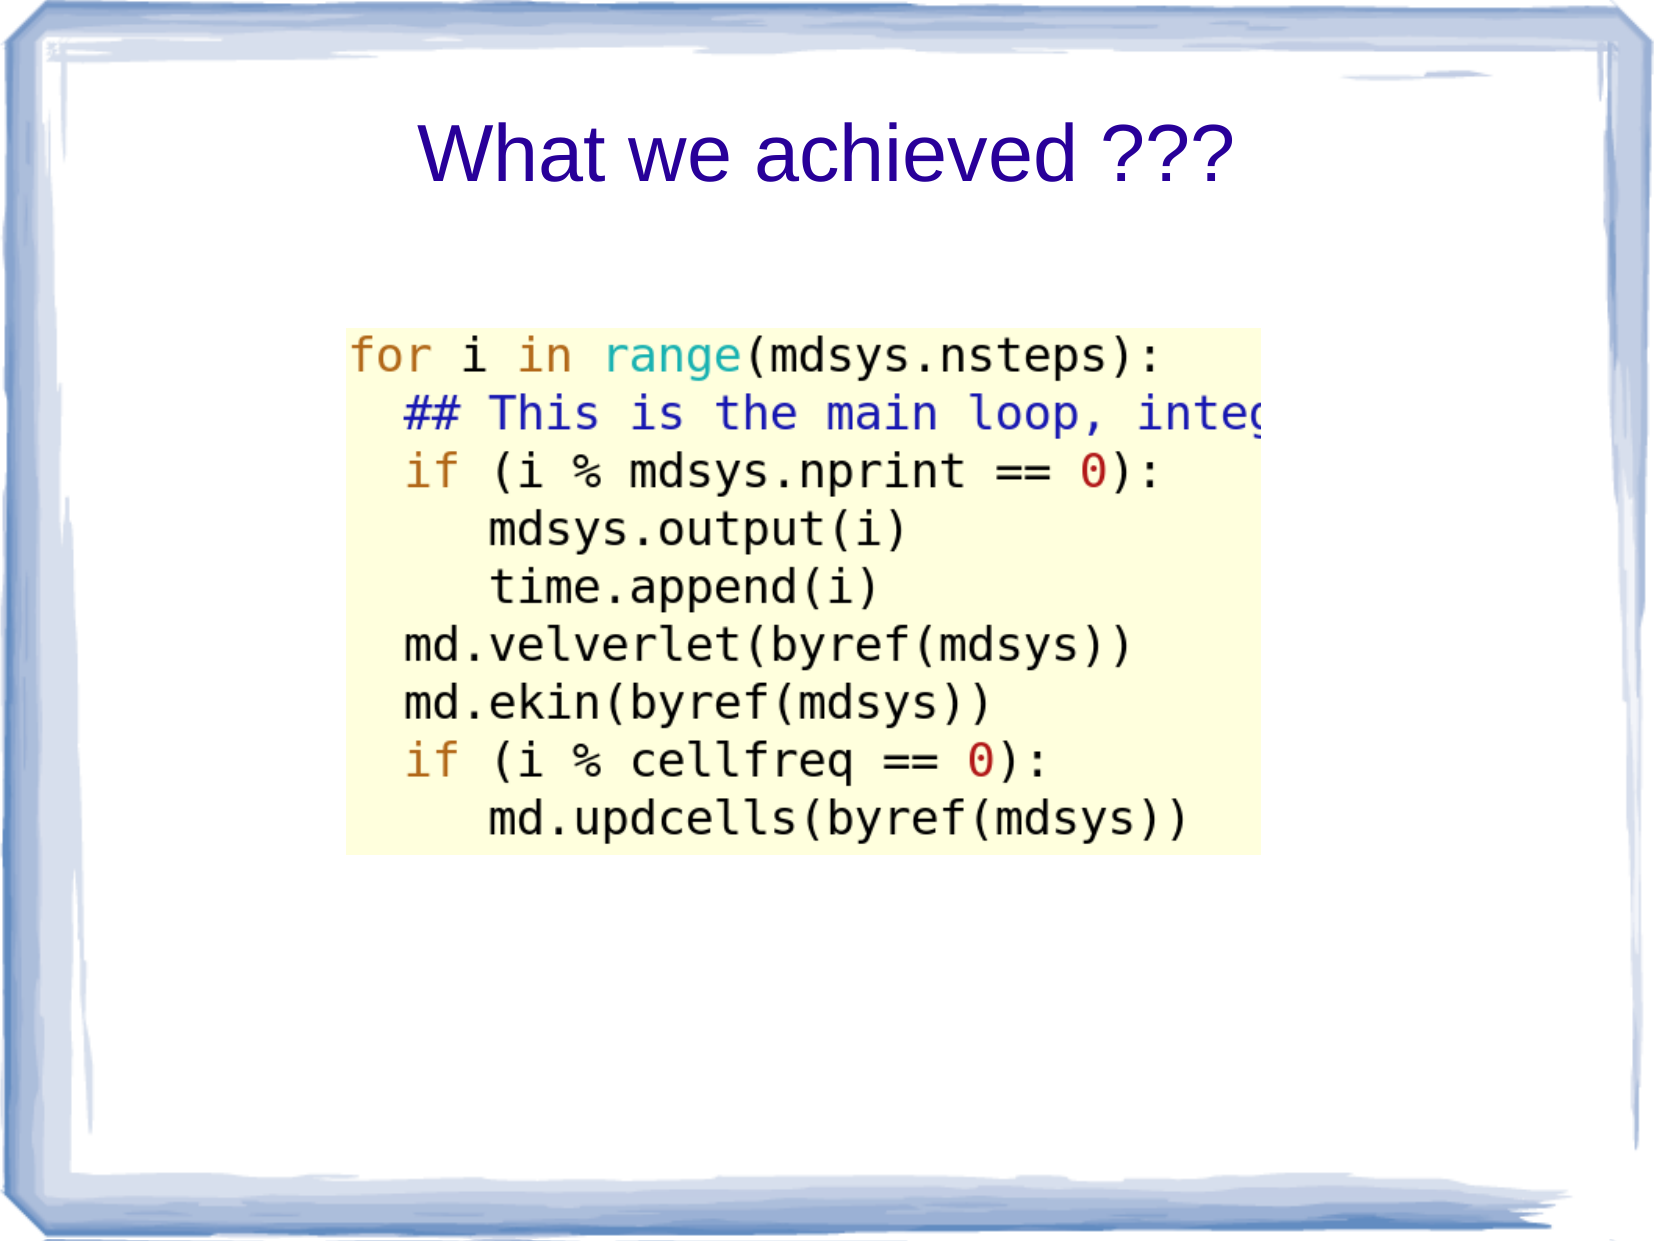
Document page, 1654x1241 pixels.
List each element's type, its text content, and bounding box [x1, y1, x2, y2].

title What we achieved ??? [82, 49, 1571, 257]
picture [0, 0, 1654, 1241]
